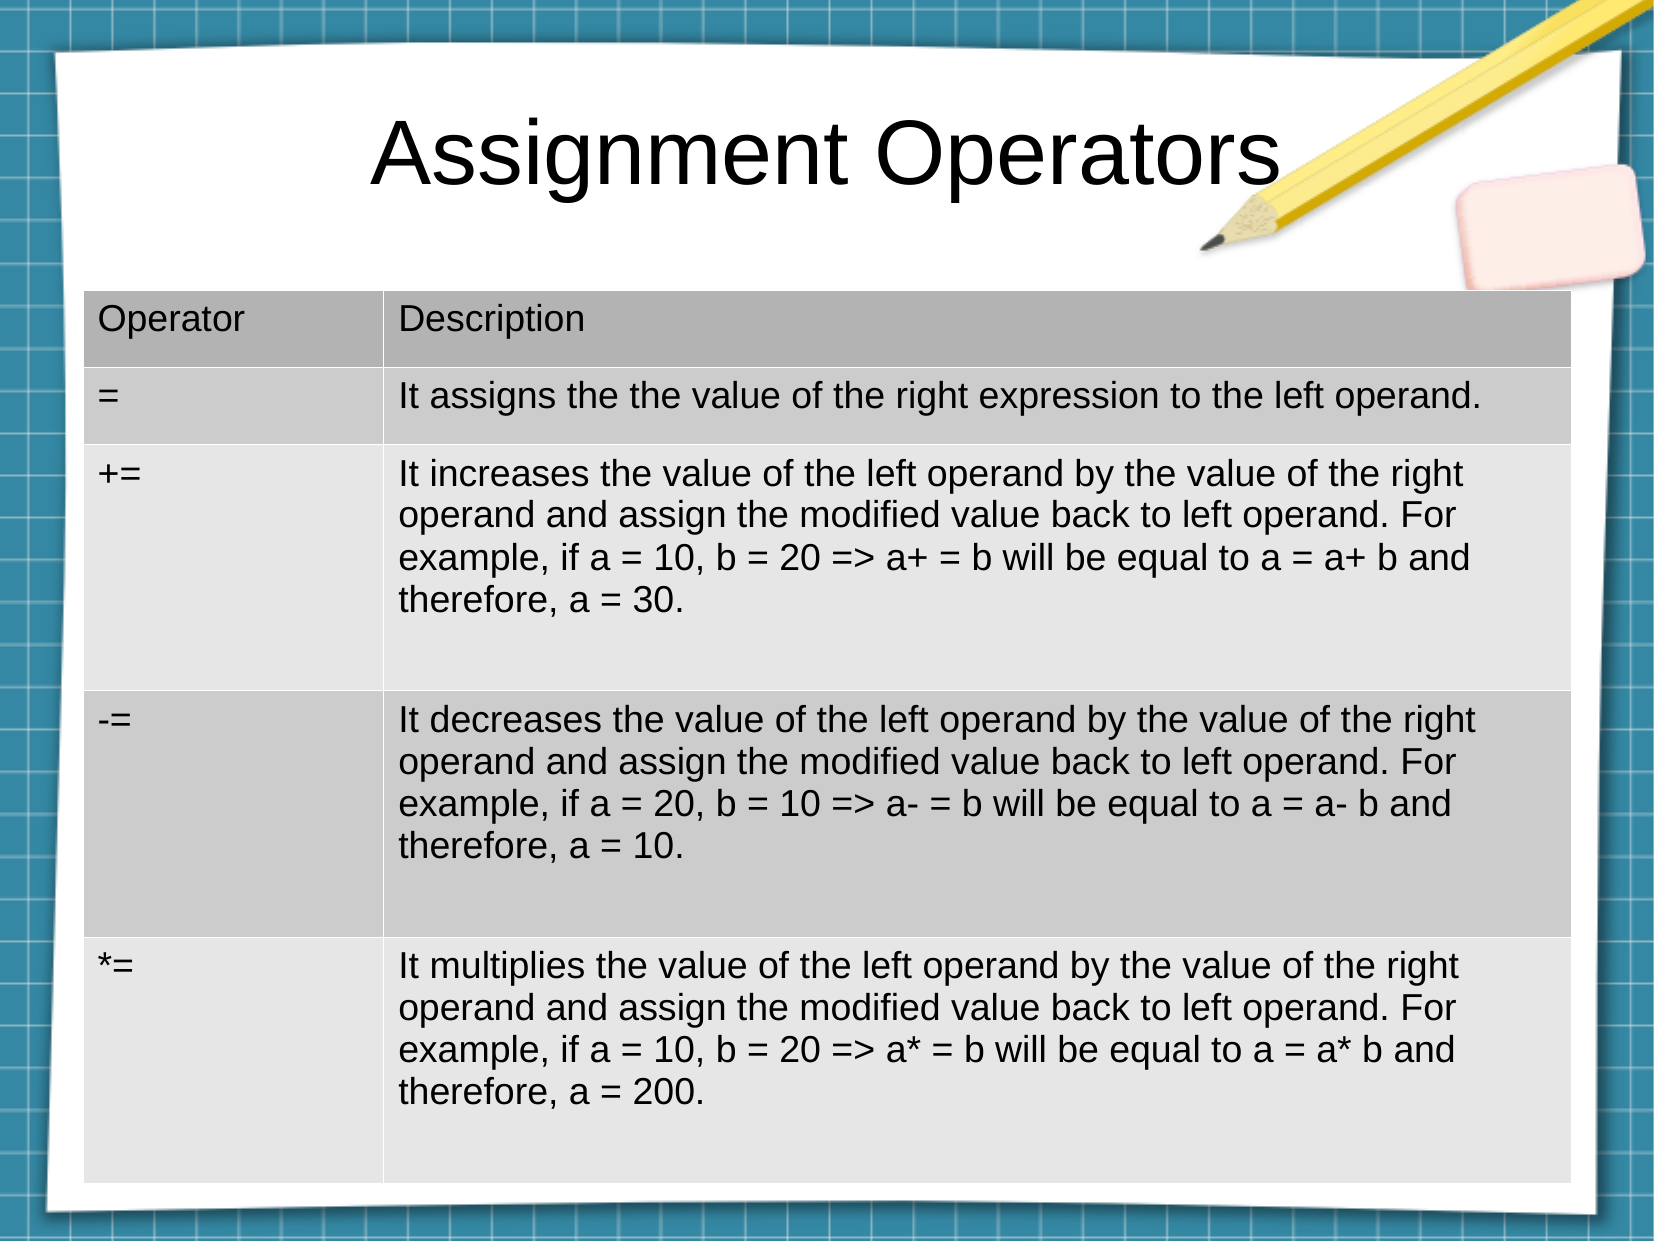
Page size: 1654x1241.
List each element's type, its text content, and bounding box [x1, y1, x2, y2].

table_cell = [84, 368, 383, 444]
table_cell It increases the value of the left operand by the value of the right operand and assign the modified value back to left operand. For example, if a = 10, b = 20 => a+ = b will be equal to a = a+ b and therefore, a = 30. [384, 445, 1571, 690]
table_header Description [384, 291, 1571, 367]
picture [0, 0, 1654, 1241]
table_cell *= [84, 938, 383, 1183]
table_header Operator [84, 291, 383, 367]
table_cell += [84, 445, 383, 690]
title Assignment Operators [82, 49, 1571, 257]
table_cell It assigns the the value of the right expression to the left operand. [384, 368, 1571, 444]
table_cell -= [84, 691, 383, 937]
table_cell It multiplies the value of the left operand by the value of the right operand and assign the modified value back to left operand. For example, if a = 10, b = 20 => a* = b will be equal to a = a* b and therefore, a = 200. [384, 938, 1571, 1183]
table_cell It decreases the value of the left operand by the value of the right operand and assign the modified value back to left operand. For example, if a = 20, b = 10 => a- = b will be equal to a = a- b and therefore, a = 10. [384, 691, 1571, 937]
